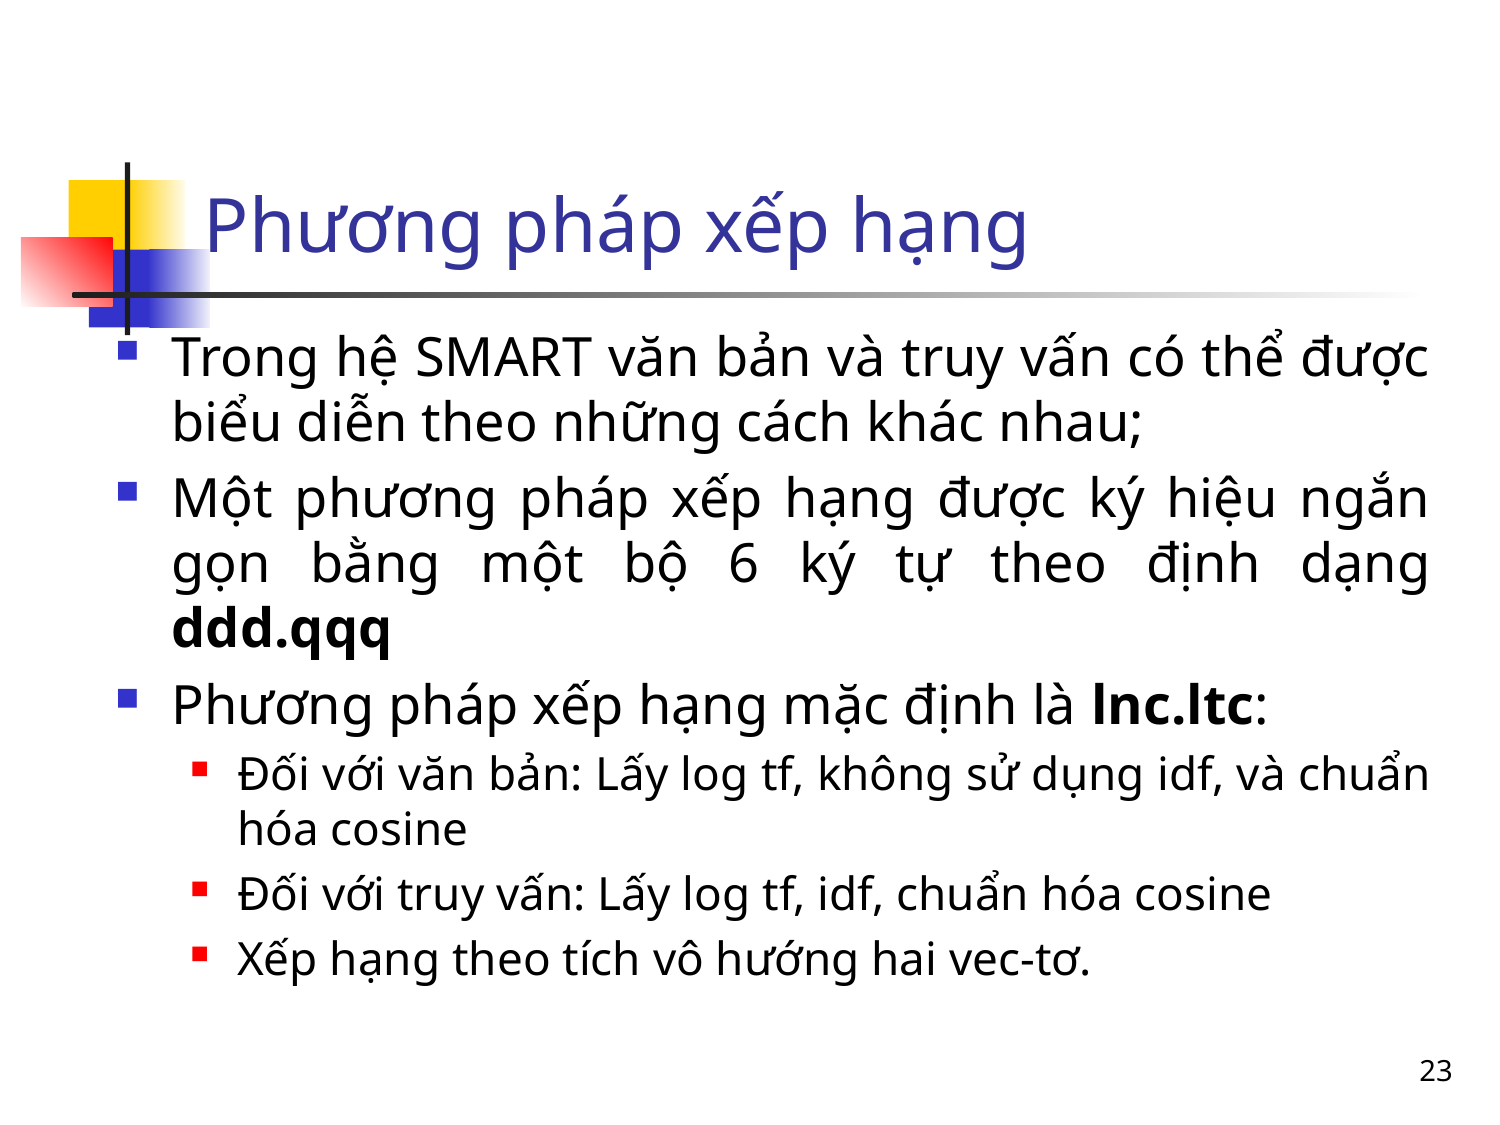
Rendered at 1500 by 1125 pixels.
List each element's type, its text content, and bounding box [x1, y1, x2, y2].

title Phương pháp xếp hạng [188, 35, 1468, 275]
slide_number <number> [1155, 1024, 1468, 1100]
list Trong hệ SMART văn bản và truy vấn có thể được biểu diễn theo những cách khác nhau; Một phương pháp xếp hạng được ký hiệu ngắn gọn bằng một bộ 6 ký tự theo định dạng ddd.qqq Phương pháp xếp hạng mặc định là lnc.ltc: Đối với văn bản: Lấy log tf, không sử dụng idf, và chuẩn hóa cosine Đối với truy vấn: Lấy log tf, idf, chuẩn hóa cosine Xếp hạng theo tích vô hướng hai vec-tơ. [100, 314, 1447, 1078]
